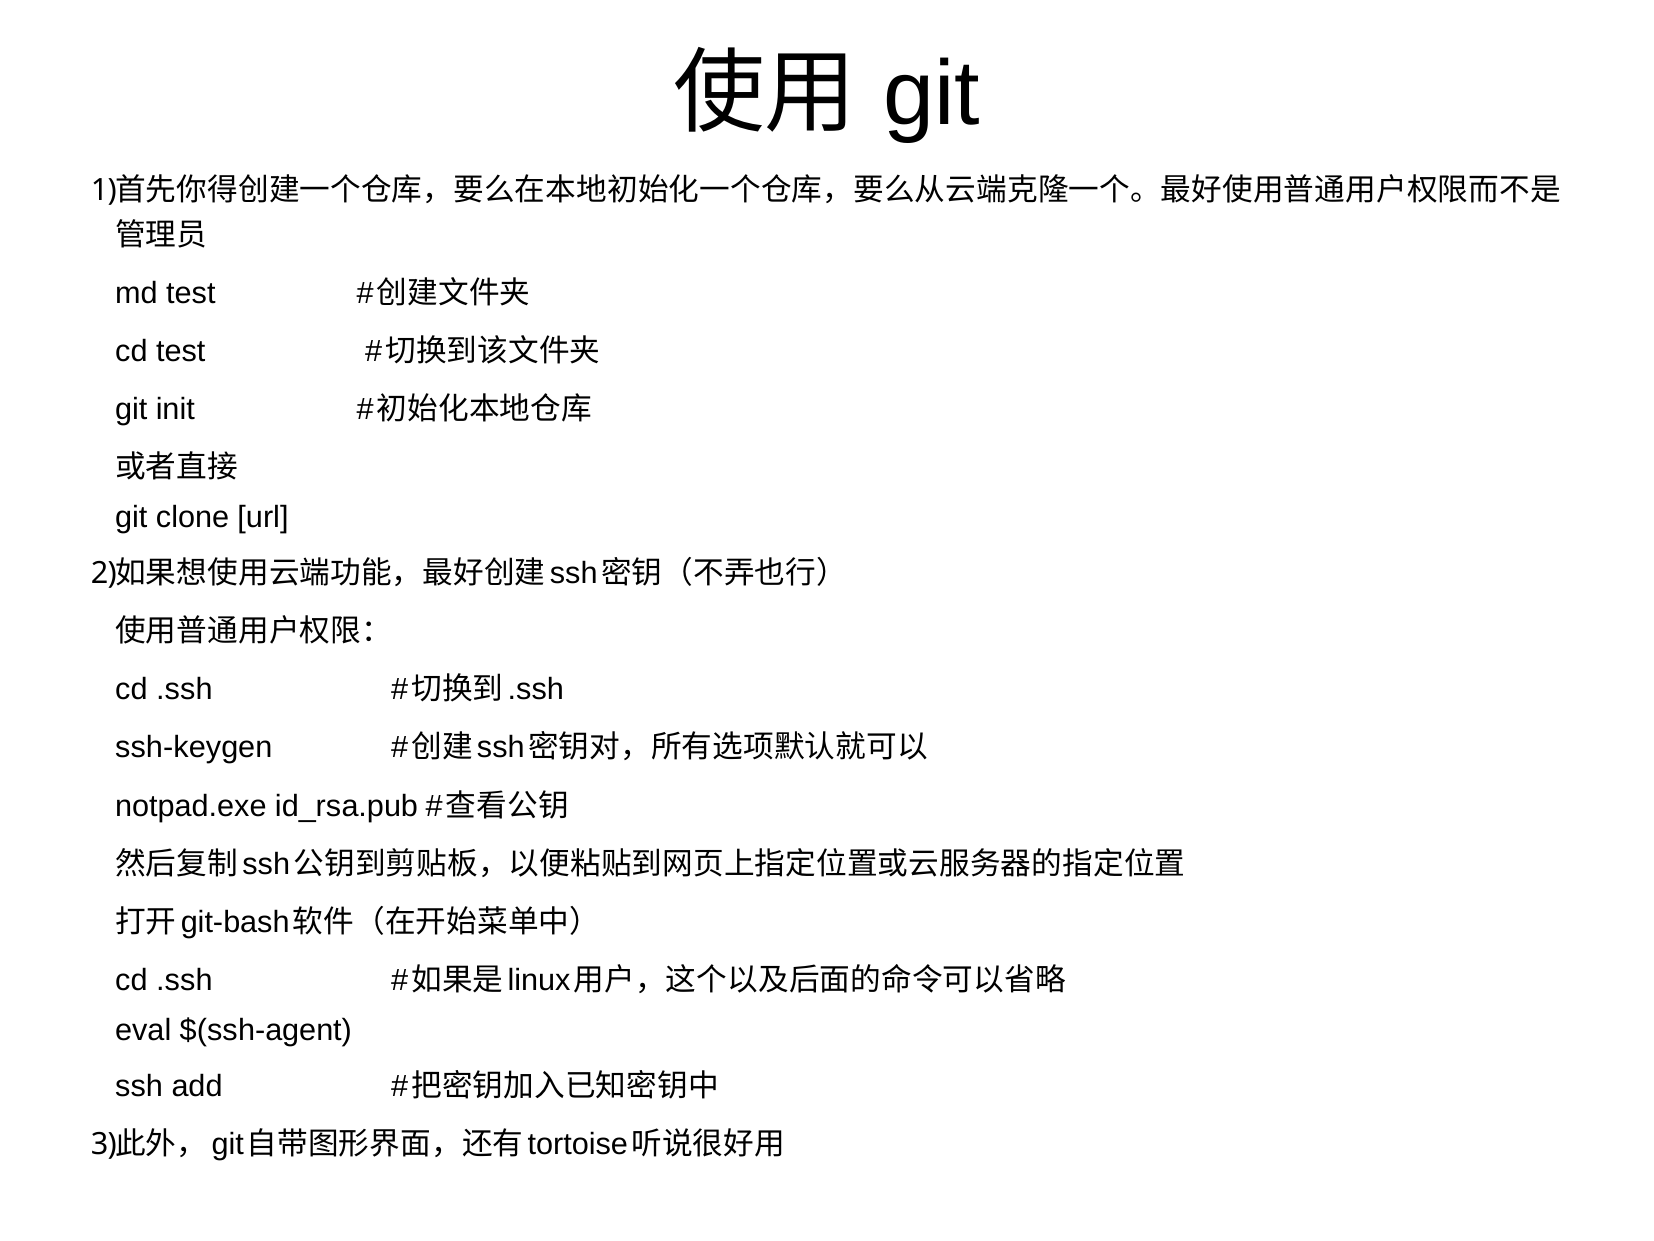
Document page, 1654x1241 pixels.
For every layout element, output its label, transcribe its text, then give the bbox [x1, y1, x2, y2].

list 首先你得创建一个仓库，要么在本地初始化一个仓库，要么从云端克隆一个。最好使用普通用户权限而不是管理员 md test #创建文件夹 cd test #切换到该文件夹 git init #初始化本地仓库 或者直接 git clone [url] 如果想使用云端功能，最好创建ssh密钥（不弄也行） 使用普通用户权限： cd .ssh #切换到.ssh ssh-keygen #创建ssh密钥对，所有选项默认就可以 notpad.exe id_rsa.pub #查看公钥 然后复制ssh公钥到剪贴板，以便粘贴到网页上指定位置或云服务器的指定位置 打开git-bash软件（在开始菜单中） cd .ssh #如果是linux用户，这个以及后面的命令可以省略 eval $(ssh-agent) ssh add #把密钥加入已知密钥中 此外，git自带图形界面，还有tortoise听说很好用 [82, 165, 1571, 1171]
title 使用git [82, 24, 1571, 146]
